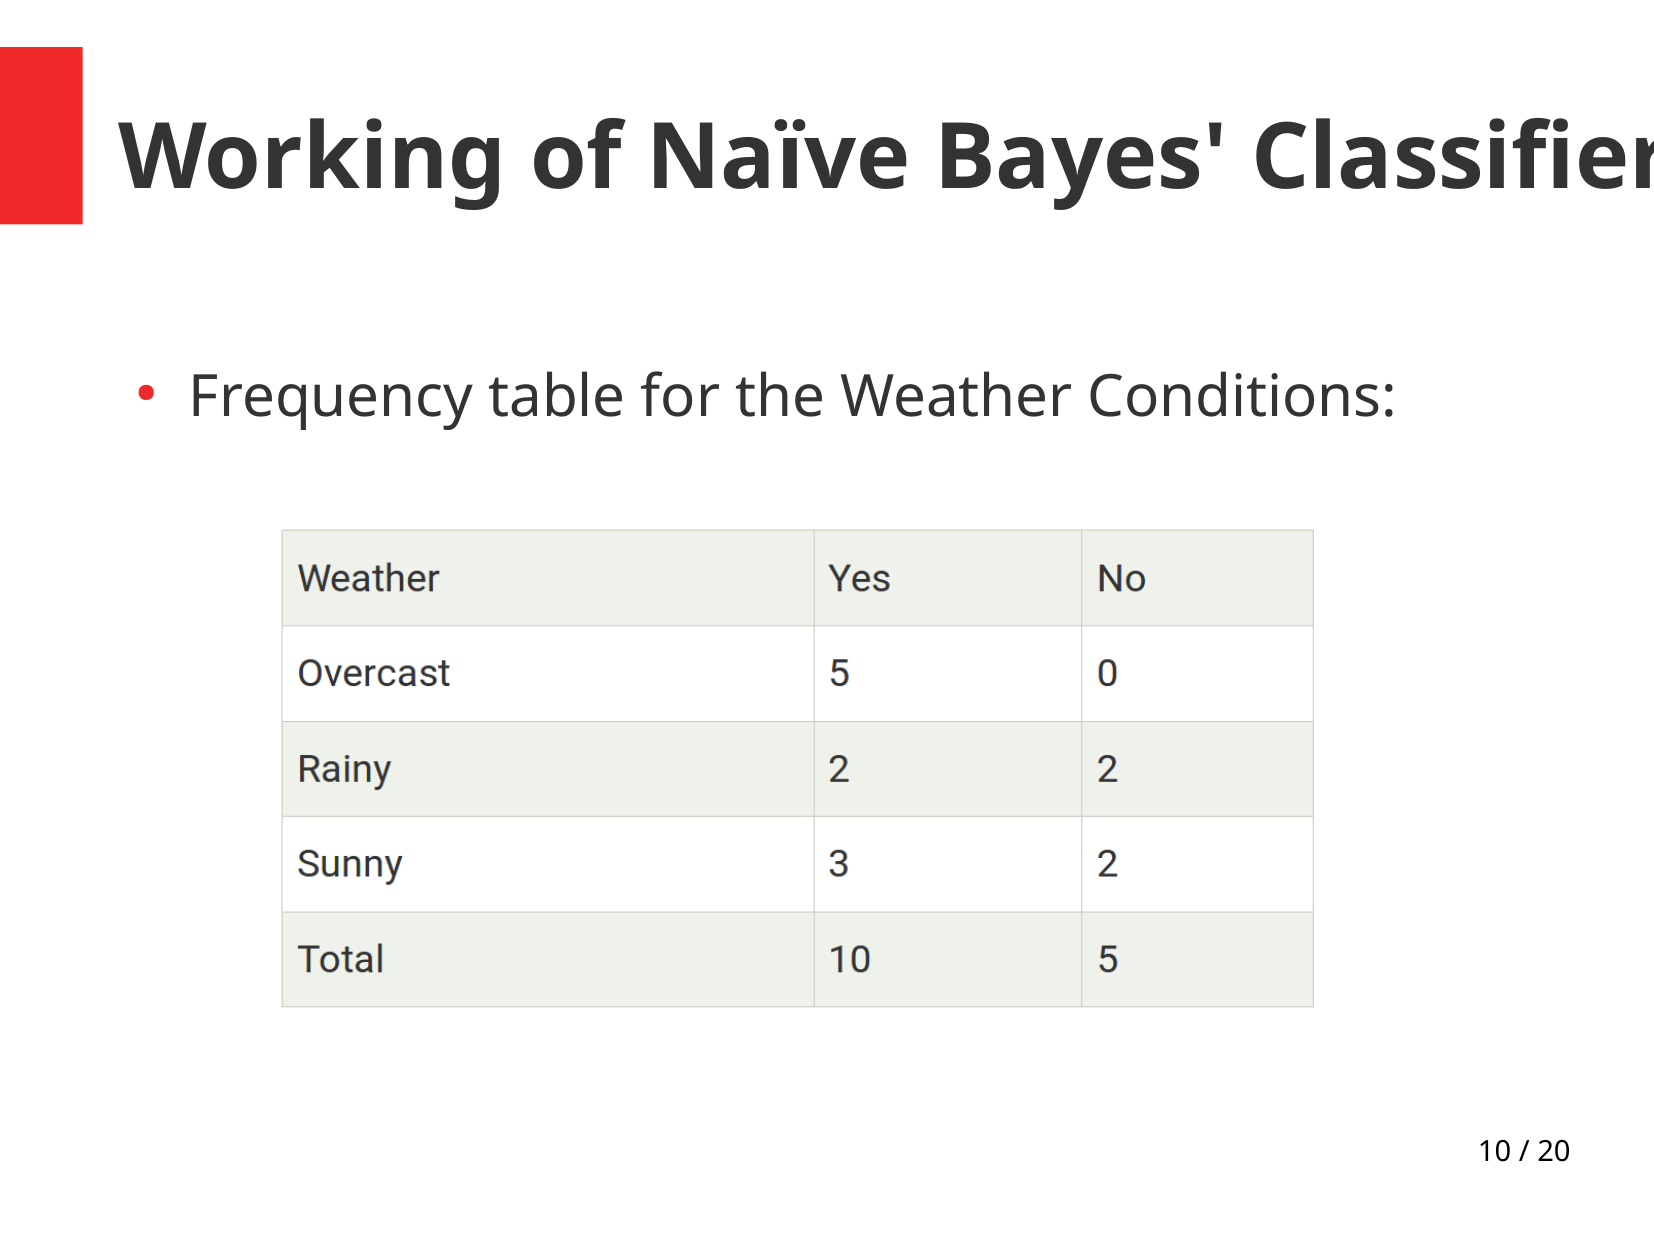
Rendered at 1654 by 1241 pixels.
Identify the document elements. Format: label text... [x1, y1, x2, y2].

title Working of Naïve Bayes' Classifier [118, 28, 1654, 278]
picture [259, 519, 1318, 1028]
list Frequency table for the Weather Conditions: [118, 354, 1536, 1074]
